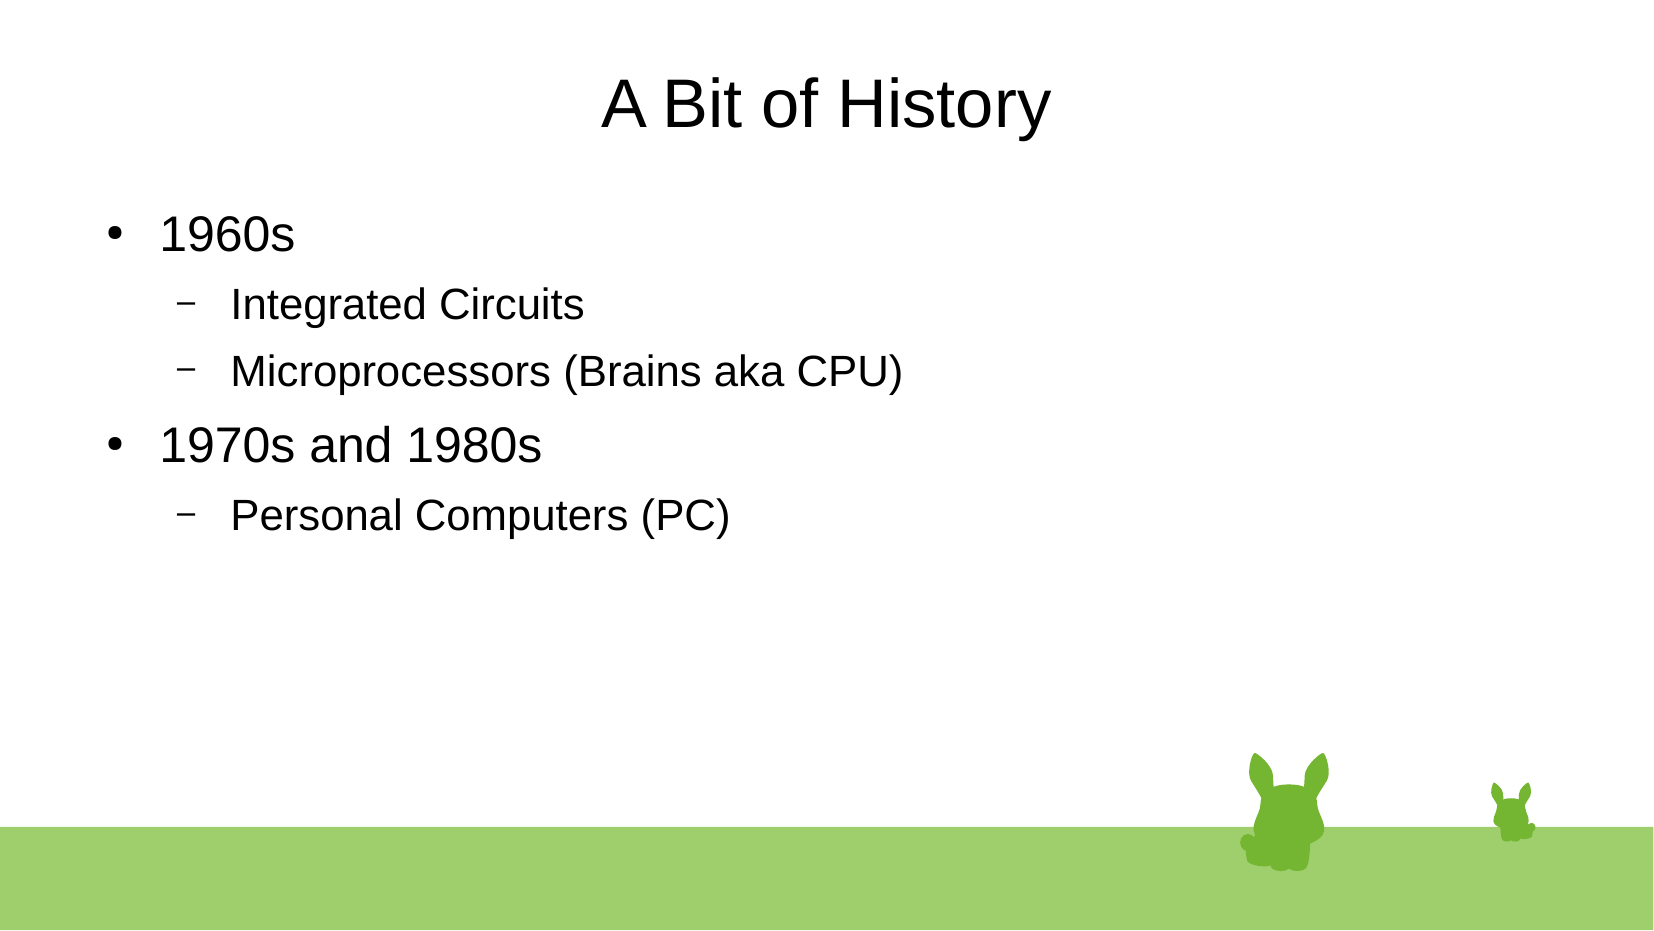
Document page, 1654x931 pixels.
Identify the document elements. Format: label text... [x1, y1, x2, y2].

title A Bit of History [88, 29, 1565, 178]
list 1960s Integrated Circuits Microprocessors (Brains aka CPU) 1970s and 1980s Personal Computers (PC) [88, 206, 1565, 739]
